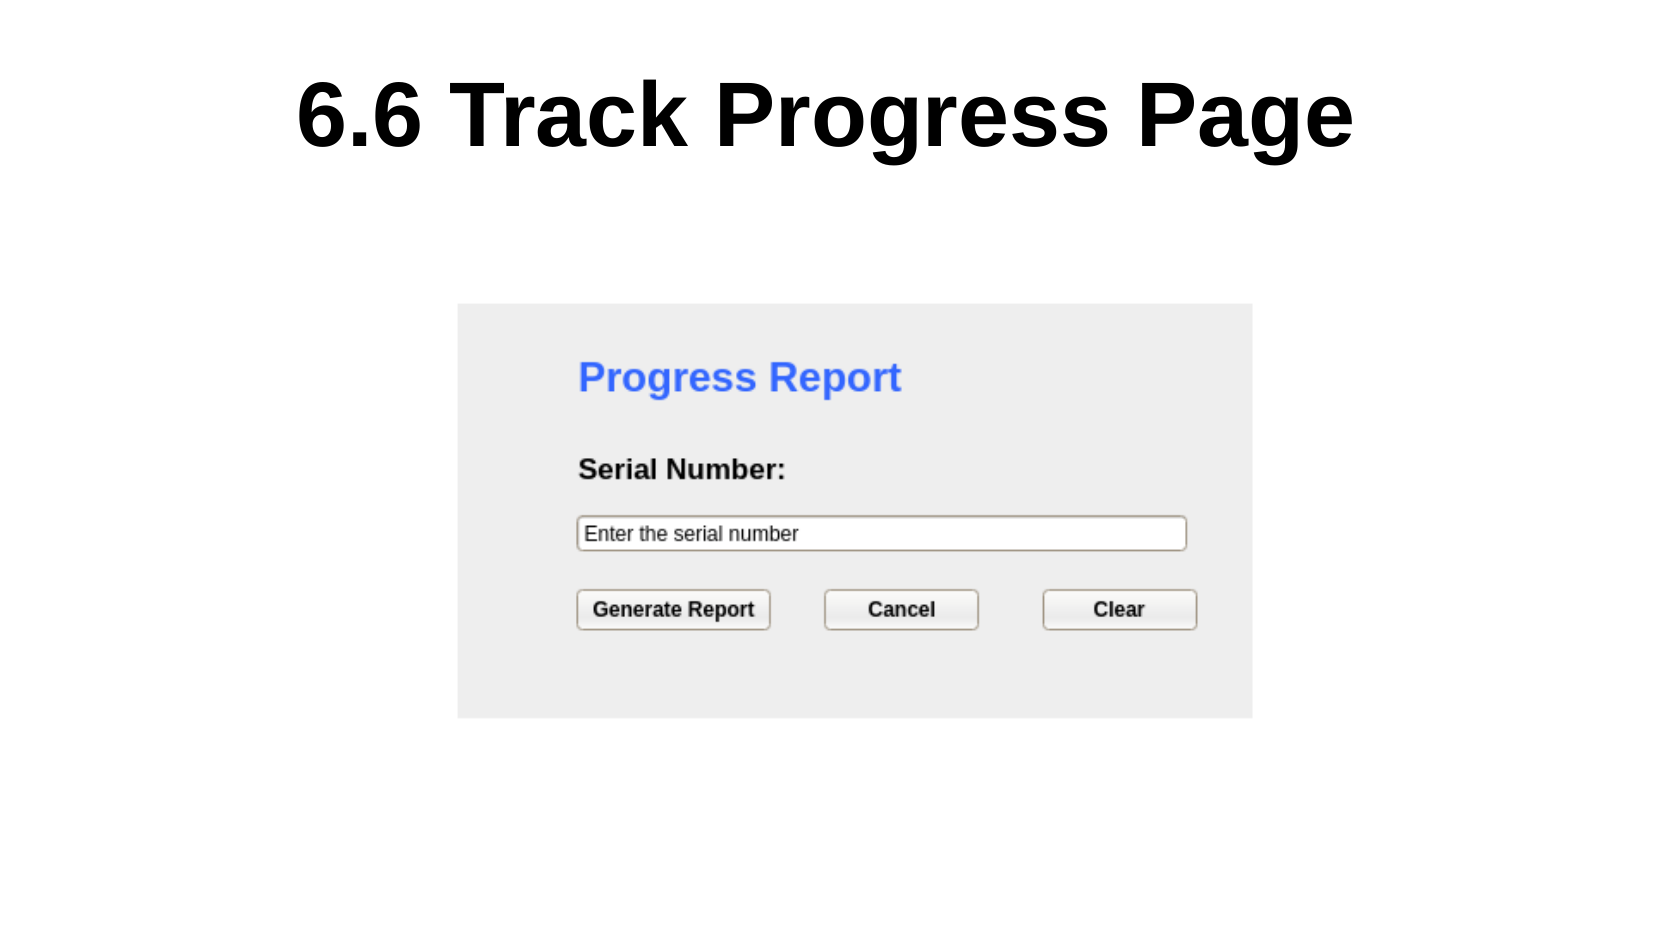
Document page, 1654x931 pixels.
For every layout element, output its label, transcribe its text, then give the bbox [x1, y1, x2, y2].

title 6.6 Track Progress Page [82, 37, 1571, 193]
picture [370, 242, 1324, 780]
